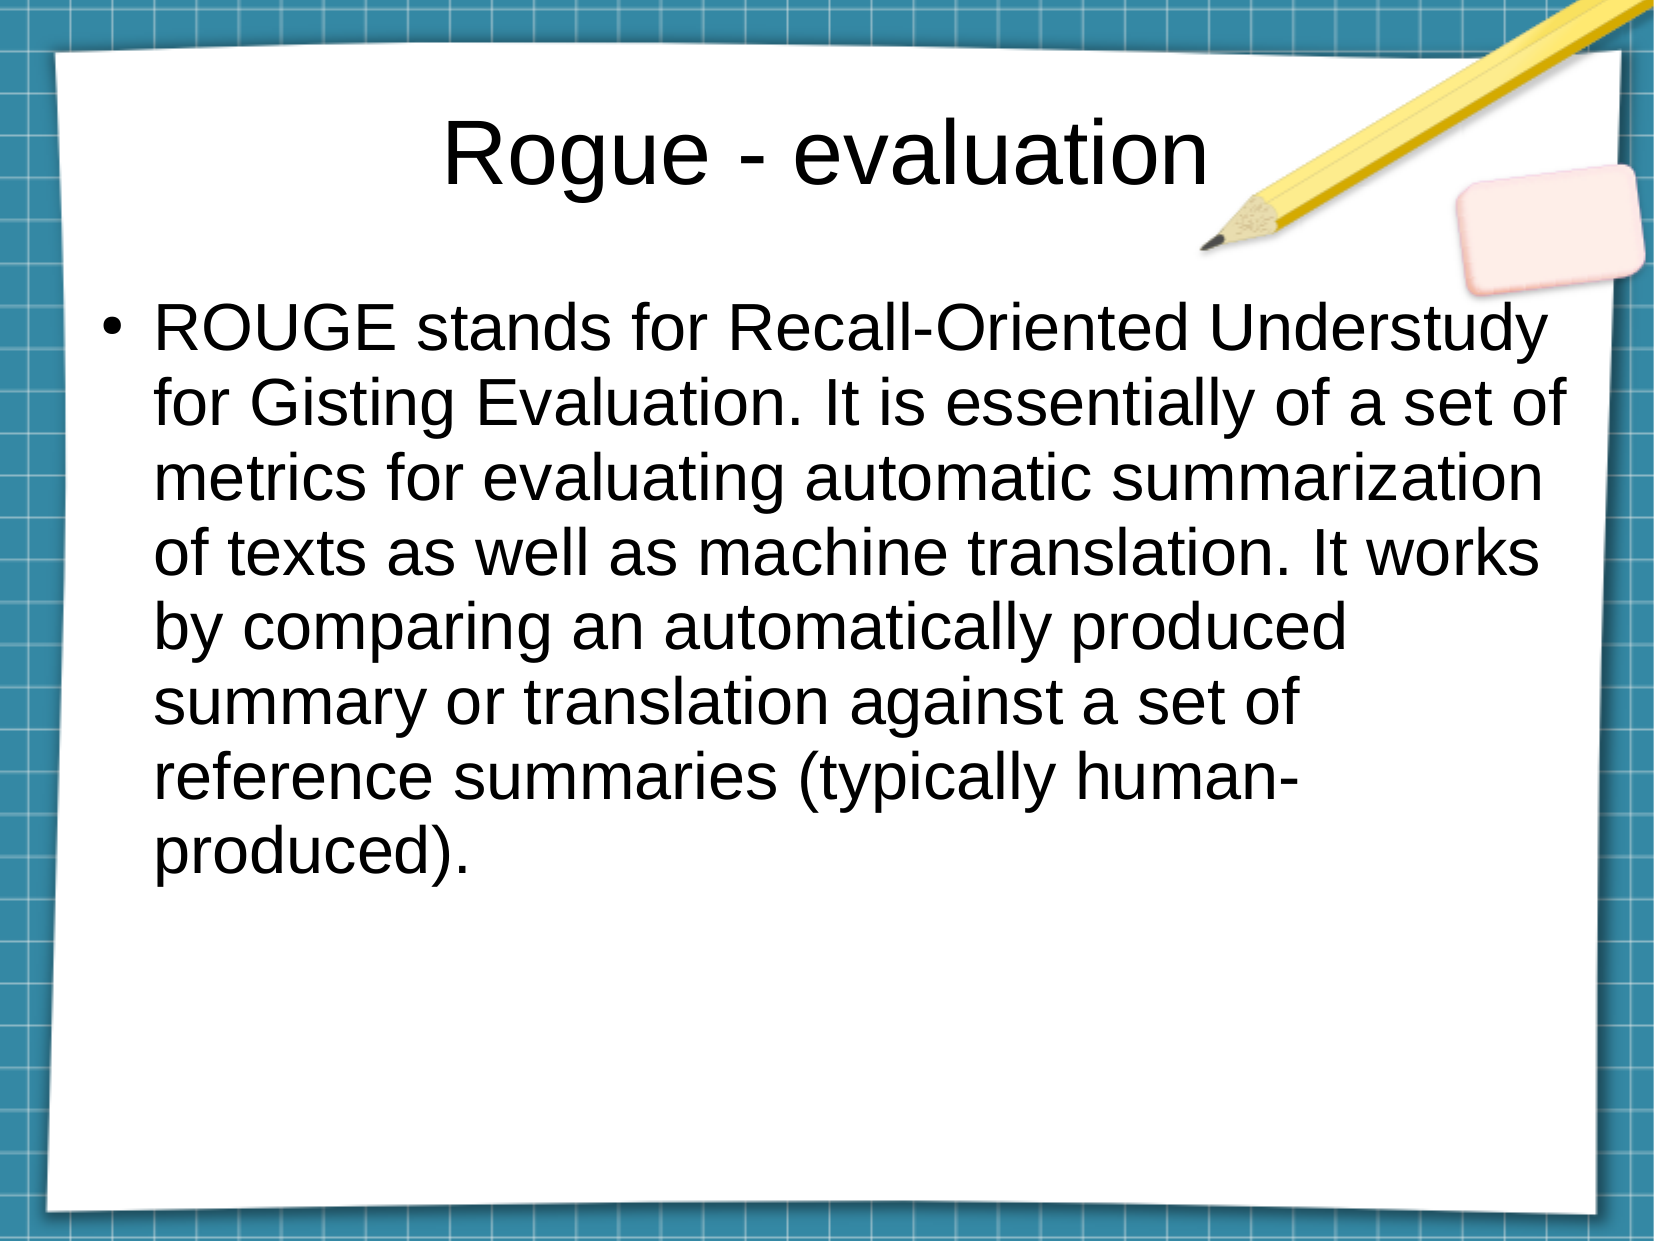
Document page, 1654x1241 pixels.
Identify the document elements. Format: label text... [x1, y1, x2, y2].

list ROUGE stands for Recall-Oriented Understudy for Gisting Evaluation. It is essentially of a set of metrics for evaluating automatic summarization of texts as well as machine translation. It works by comparing an automatically produced summary or translation against a set of reference summaries (typically human-produced). [82, 290, 1571, 1010]
picture [0, 0, 1654, 1241]
title Rogue - evaluation [82, 49, 1571, 257]
